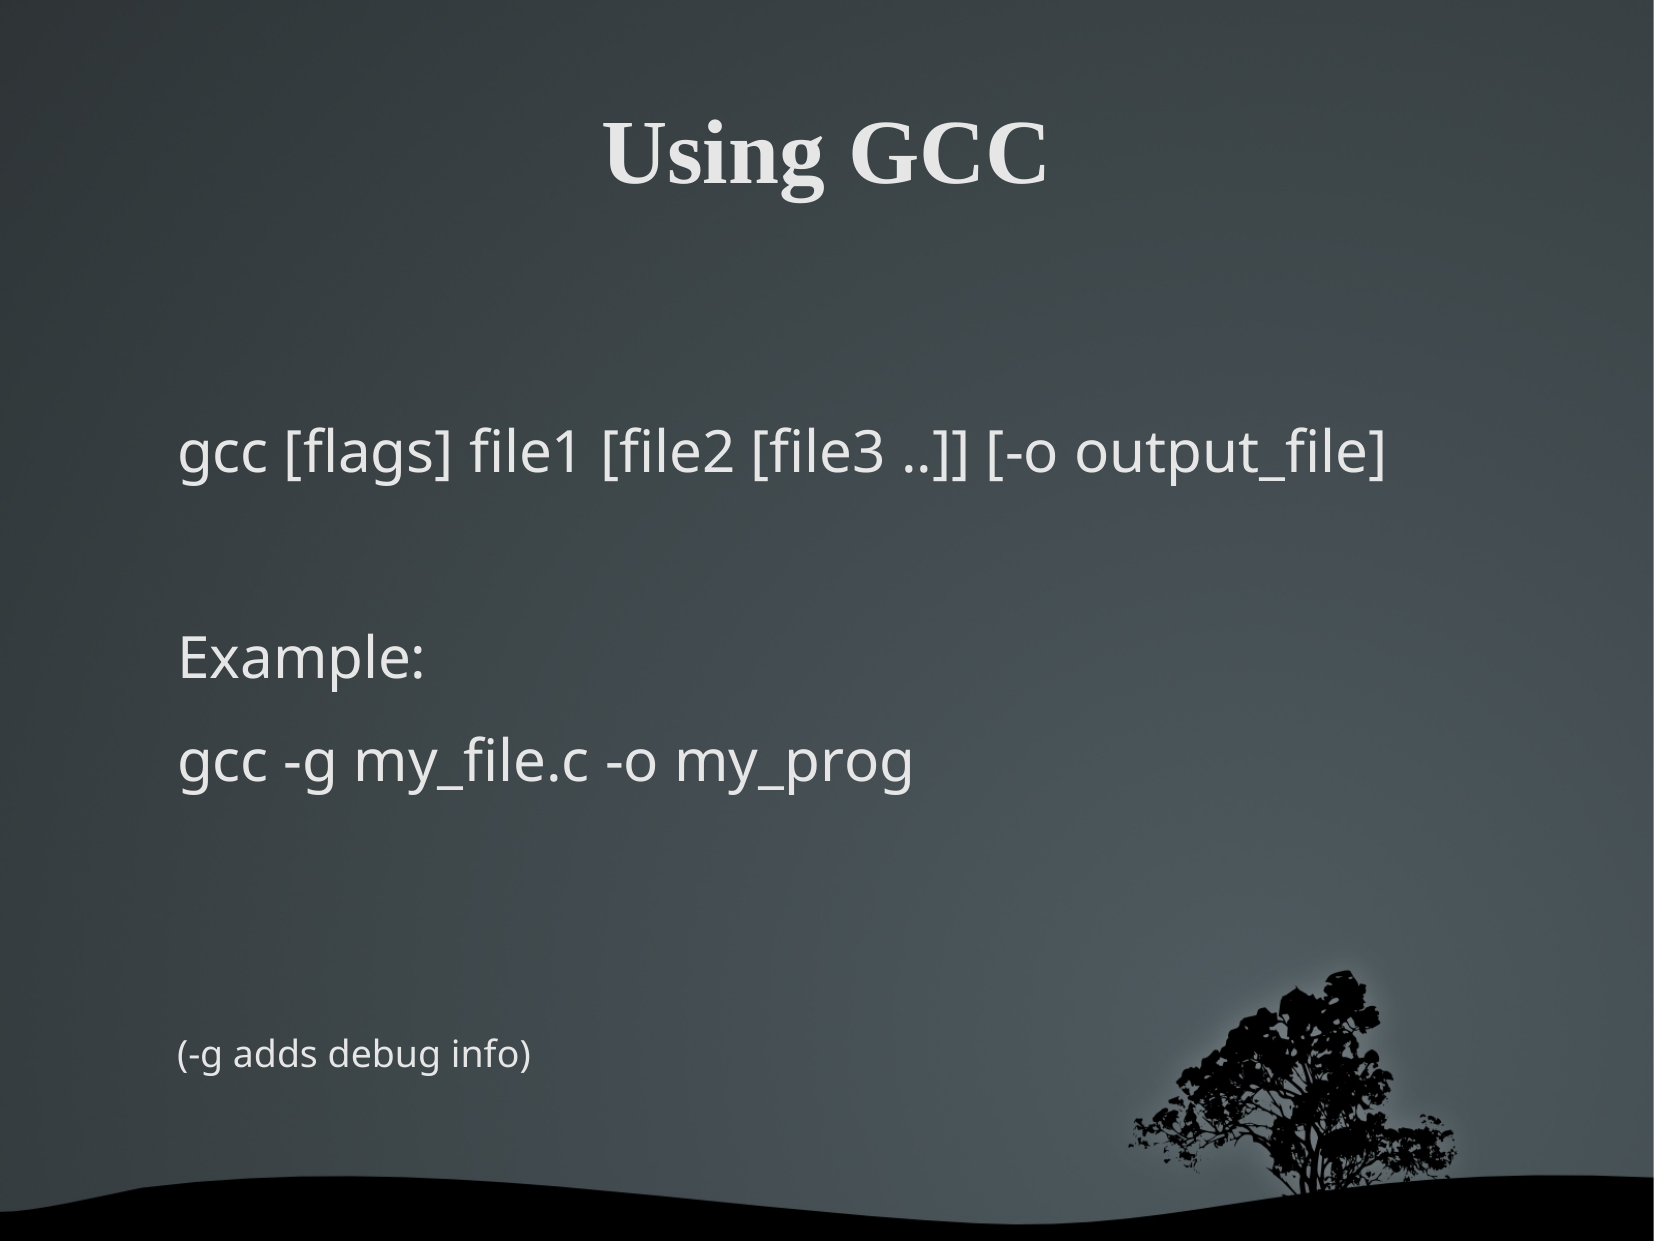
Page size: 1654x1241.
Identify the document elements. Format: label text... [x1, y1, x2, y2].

title Using GCC [82, 56, 1571, 250]
list gcc [flags] file1 [file2 [file3 ..]] [-o output_file] Example: gcc -g my_file.c -o my_prog (-g adds debug info) [82, 290, 1571, 1094]
picture [0, 0, 1654, 1241]
